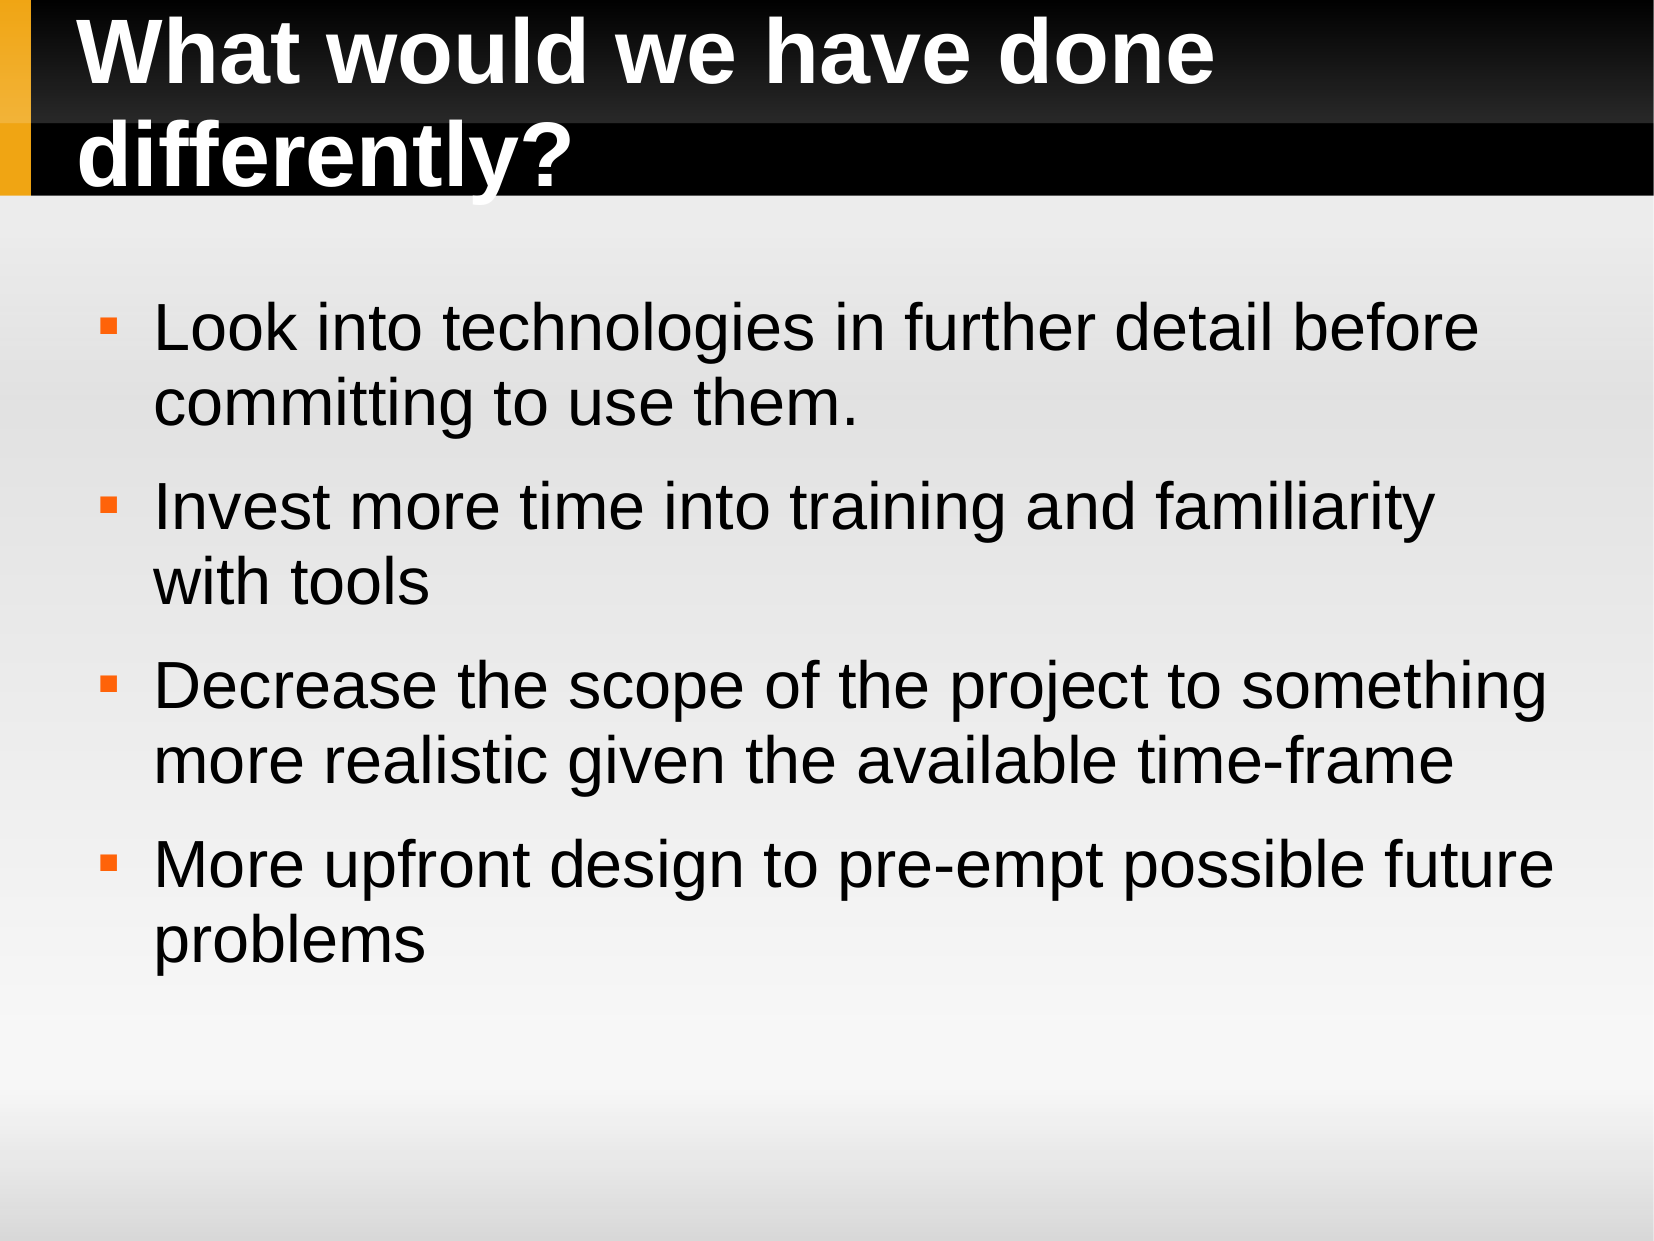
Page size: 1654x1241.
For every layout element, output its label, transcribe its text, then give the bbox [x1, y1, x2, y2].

title What would we have done differently? [76, 0, 1565, 208]
picture [0, 0, 1654, 1241]
list Look into technologies in further detail before committing to use them. Invest more time into training and familiarity with tools Decrease the scope of the project to something more realistic given the available time-frame More upfront design to pre-empt possible future problems [82, 290, 1571, 1109]
